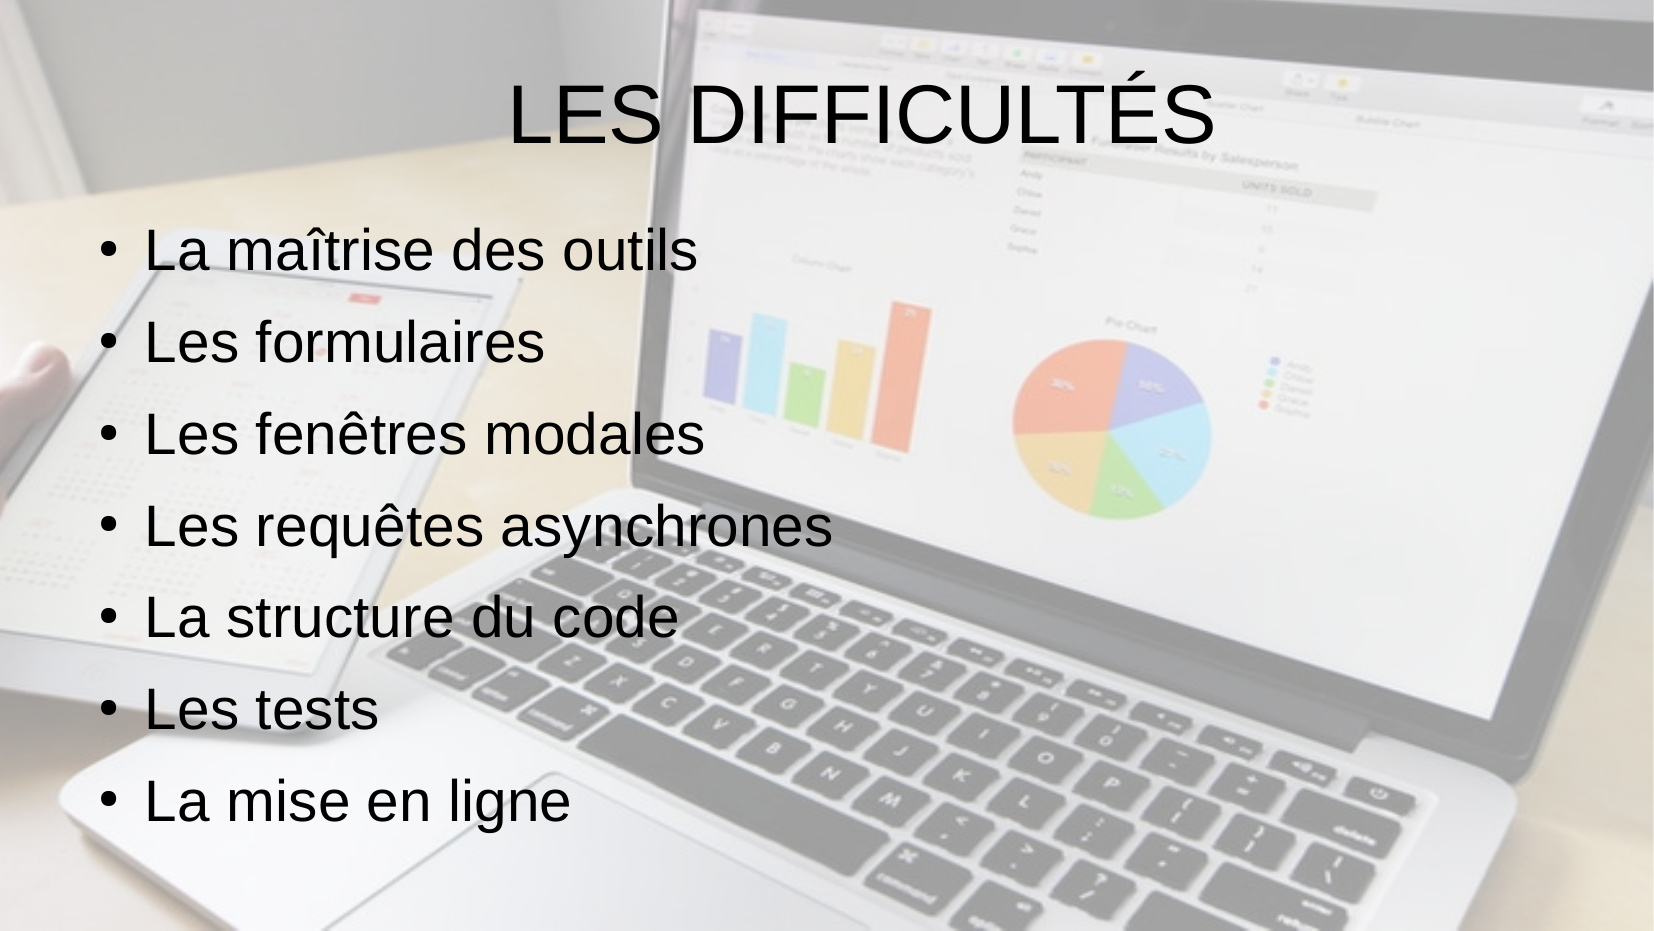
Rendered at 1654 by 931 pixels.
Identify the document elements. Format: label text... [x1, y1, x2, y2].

list La maîtrise des outils Les formulaires Les fenêtres modales Les requêtes asynchrones La structure du code Les tests La mise en ligne [82, 217, 1560, 839]
title LES DIFFICULTÉS [82, 37, 1571, 193]
picture [0, 0, 1654, 931]
